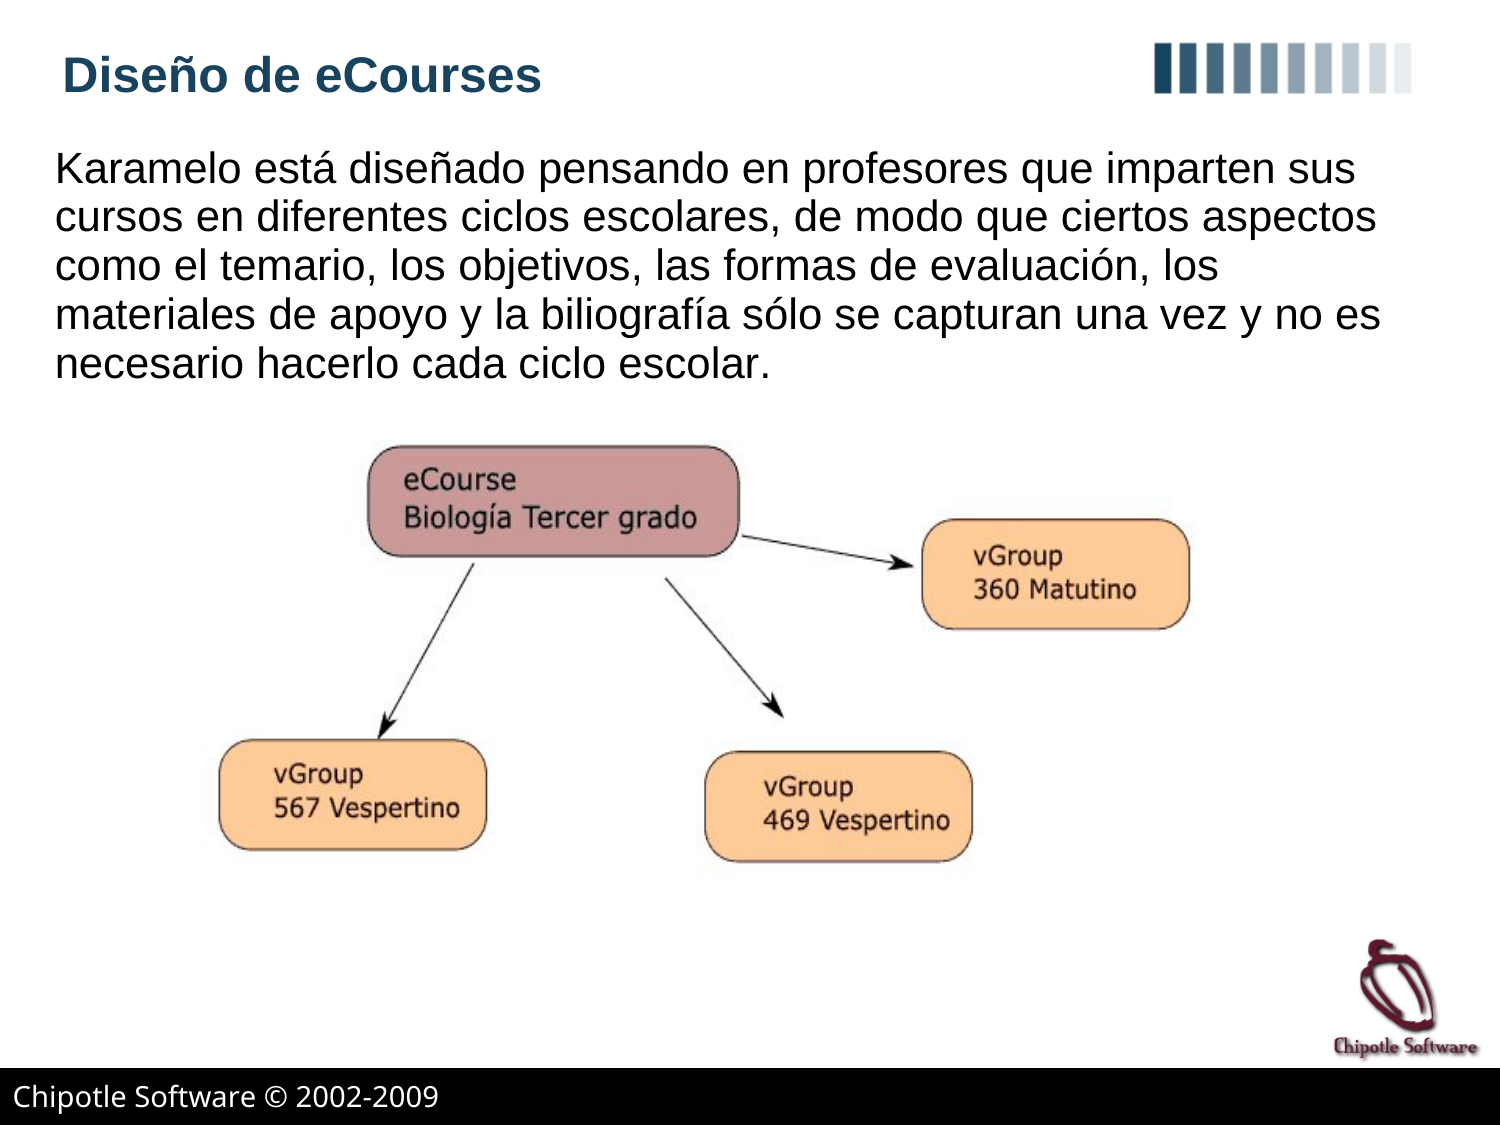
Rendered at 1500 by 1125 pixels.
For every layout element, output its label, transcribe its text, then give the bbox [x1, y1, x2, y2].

list Karamelo está diseñado pensando en profesores que imparten sus cursos en diferentes ciclos escolares, de modo que ciertos aspectos como el temario, los objetivos, las formas de evaluación, los materiales de apoyo y la biliografía sólo se capturan una vez y no es necesario hacerlo cada ciclo escolar. [54, 143, 1418, 1004]
title Diseño de eCourses [62, 44, 1276, 106]
picture [1126, 29, 1447, 117]
picture [147, 413, 1220, 891]
picture [1316, 927, 1493, 1075]
